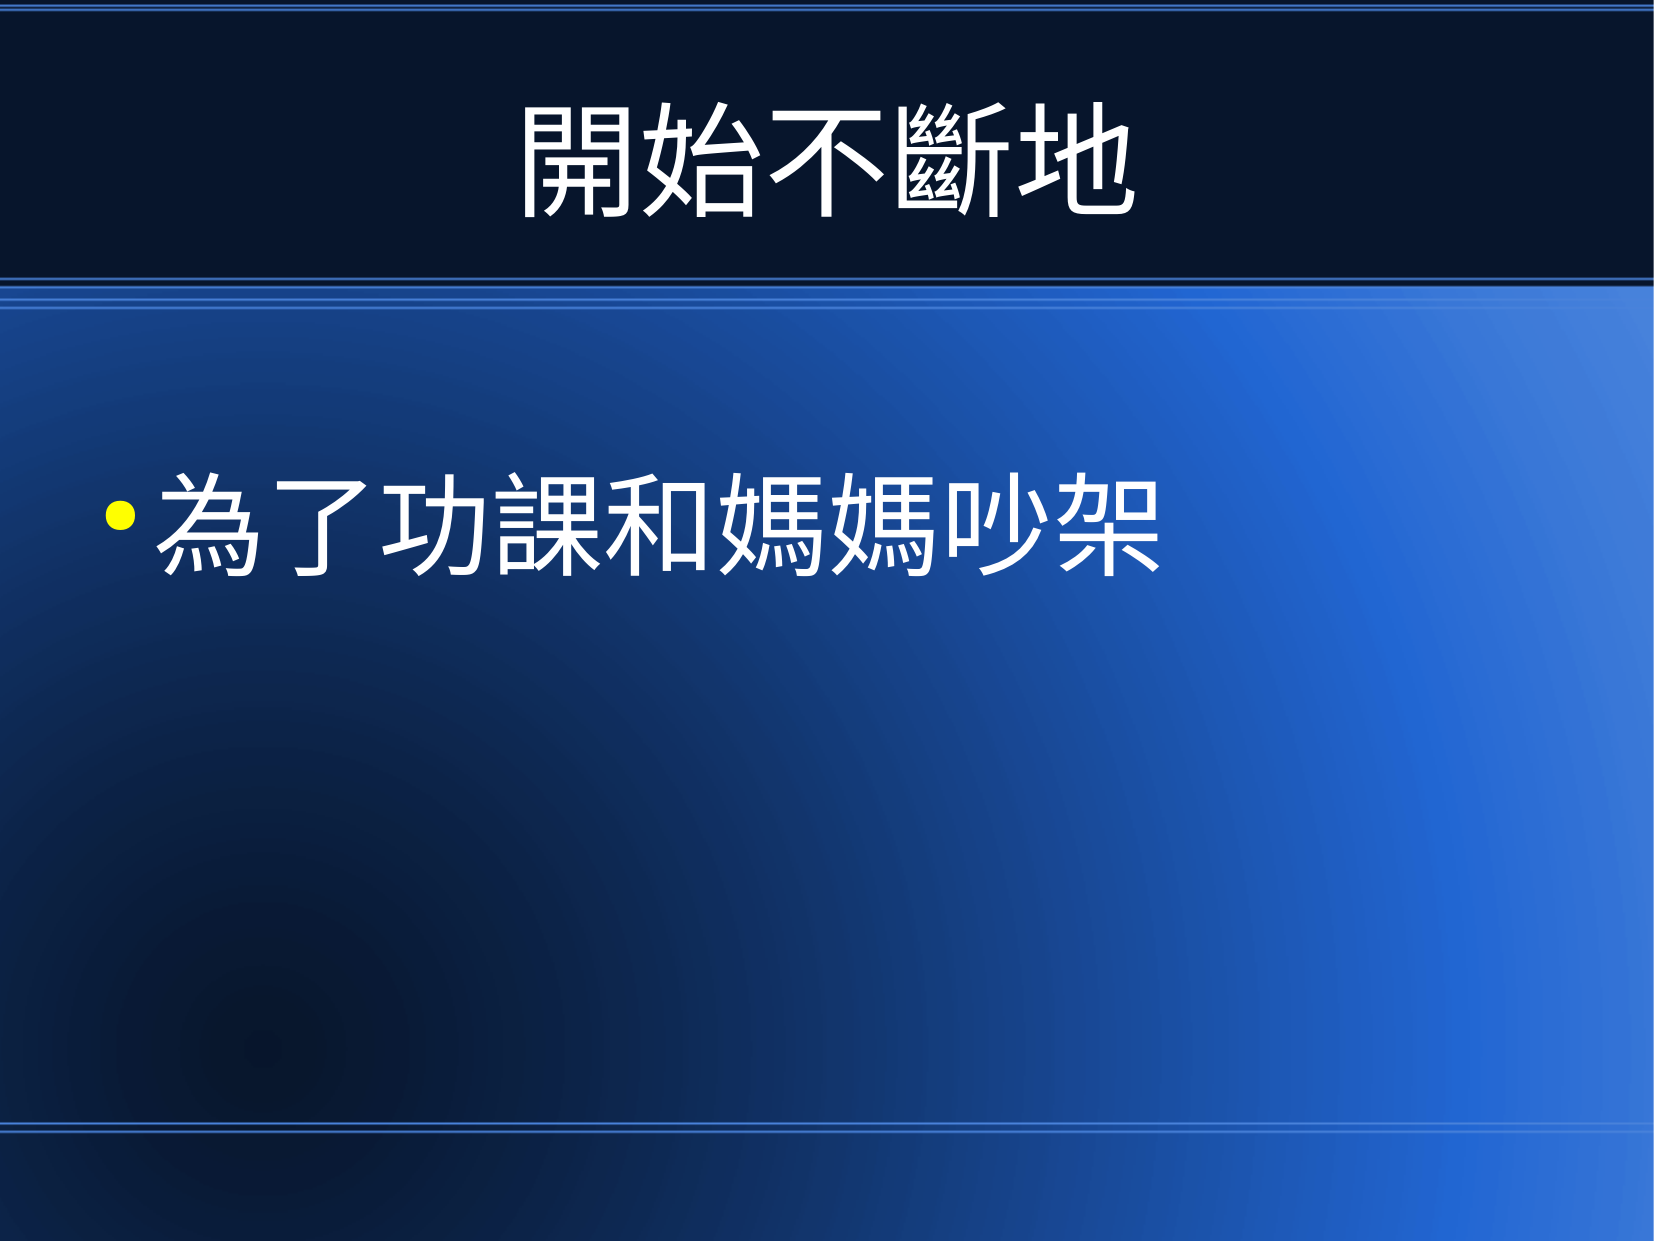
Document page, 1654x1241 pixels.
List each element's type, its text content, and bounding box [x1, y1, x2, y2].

picture [0, 0, 1654, 1241]
title 開始不斷地 [82, 49, 1571, 257]
list 為了功課和媽媽吵架 [82, 355, 1571, 1241]
